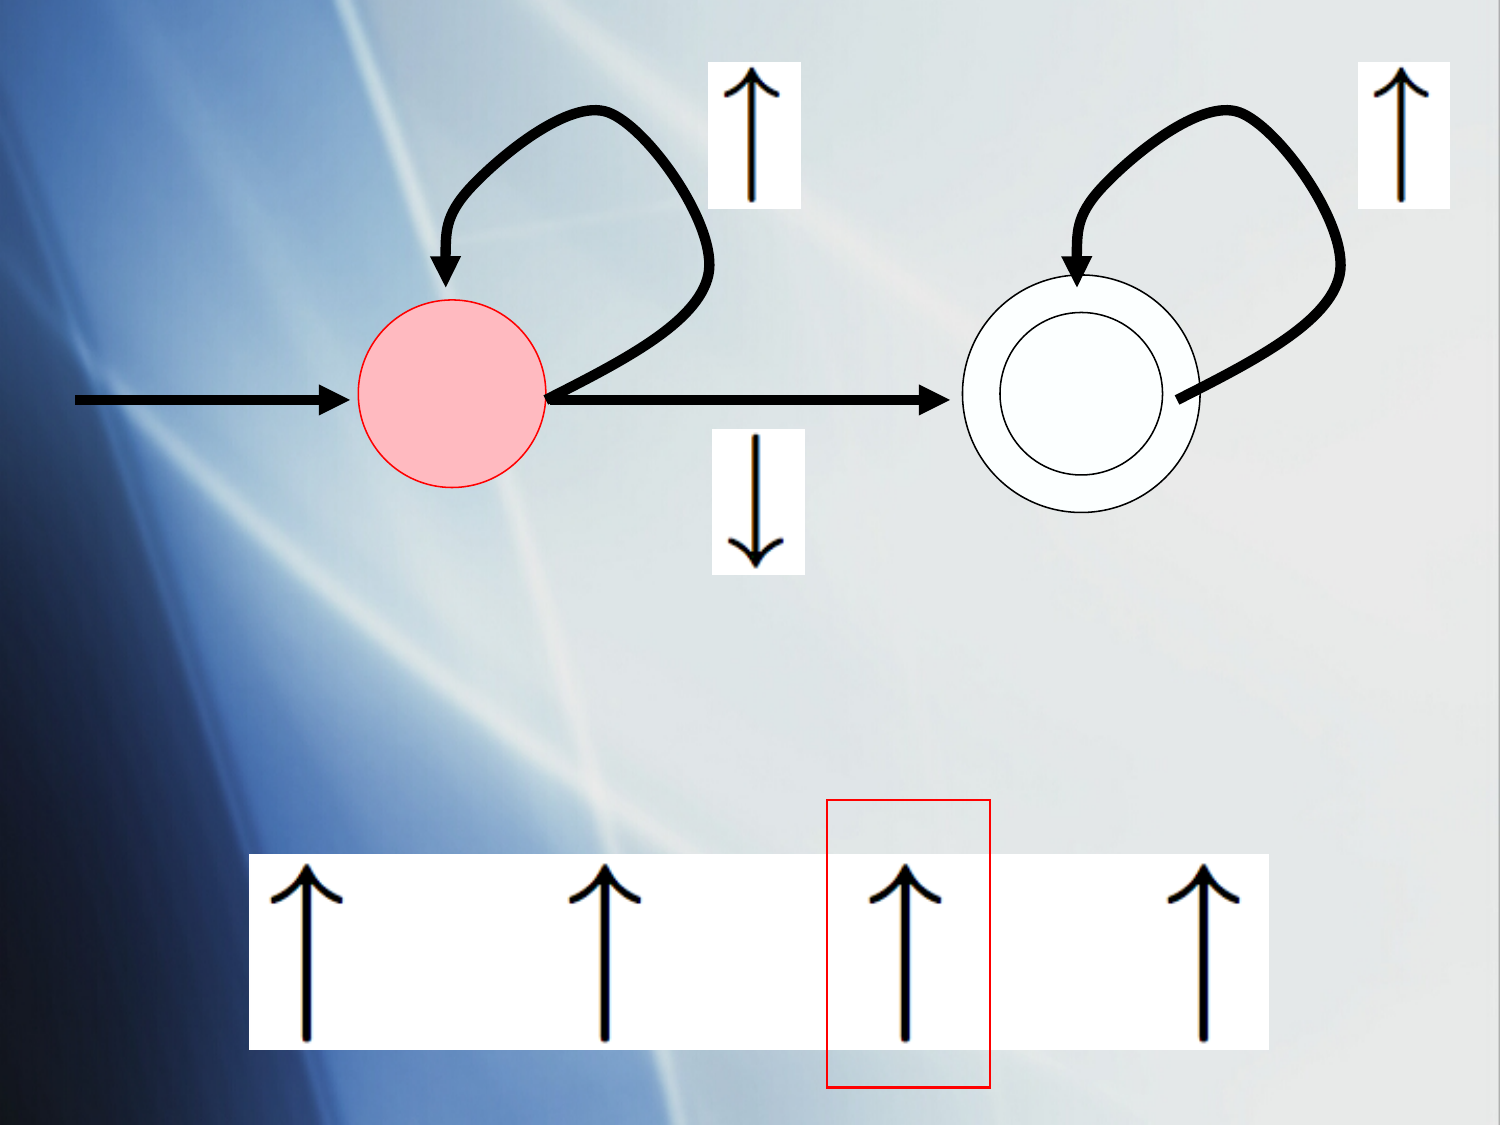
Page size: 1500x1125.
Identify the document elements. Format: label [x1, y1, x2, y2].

picture [0, 0, 1500, 1125]
text_box [358, 299, 546, 488]
text_box [962, 275, 1201, 513]
